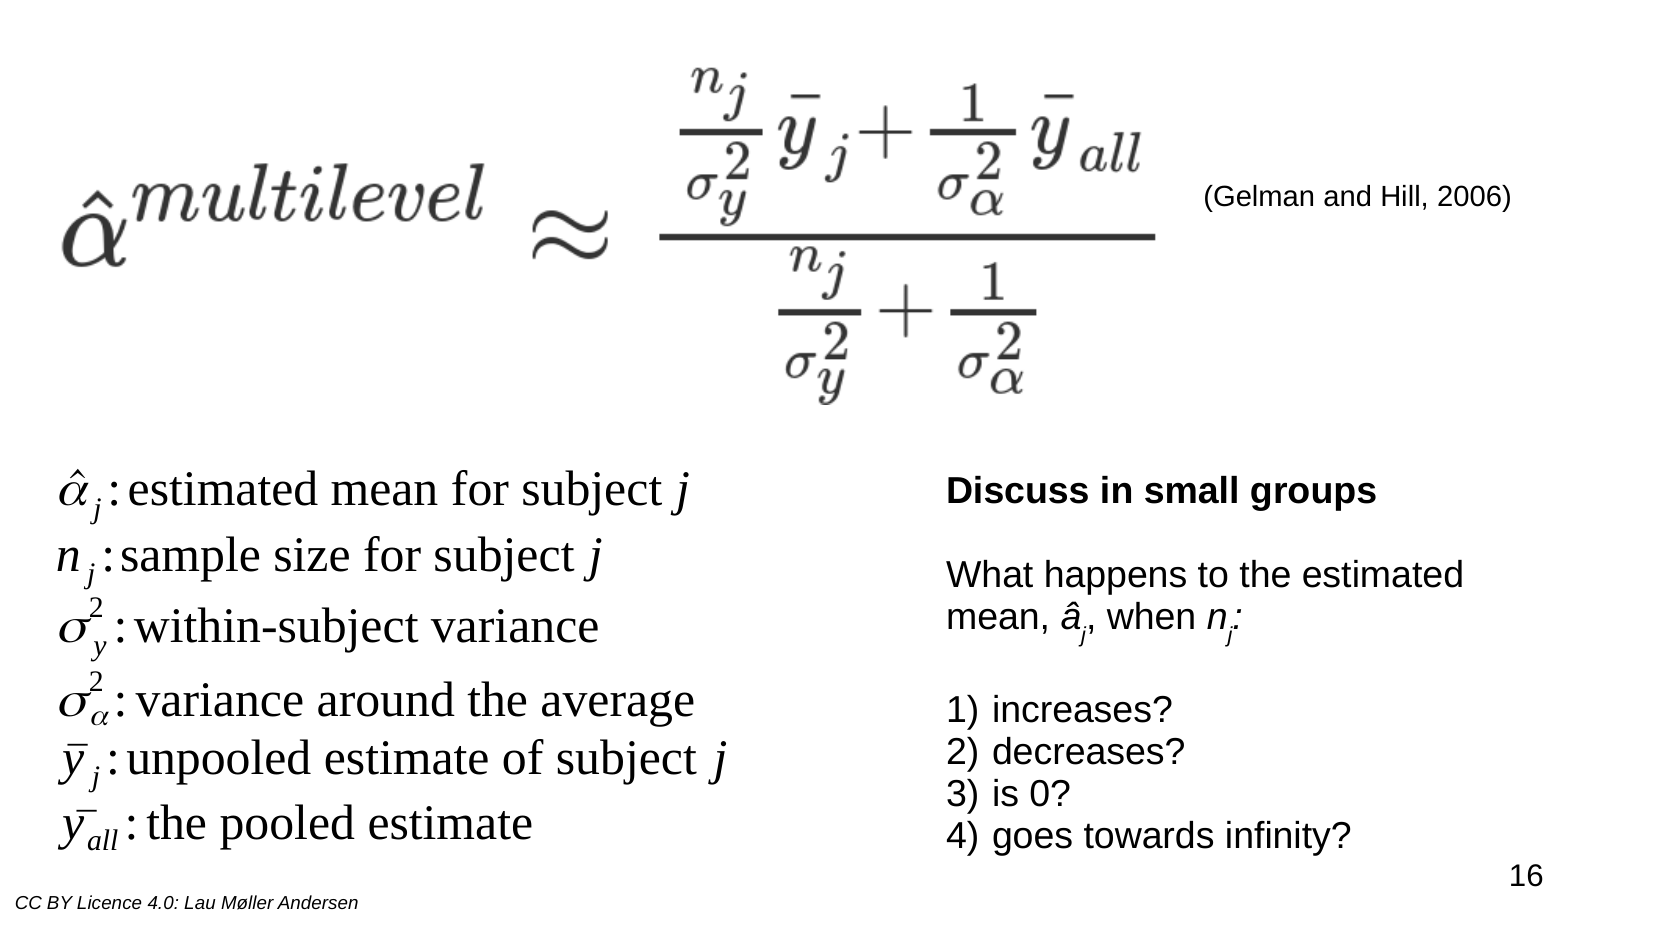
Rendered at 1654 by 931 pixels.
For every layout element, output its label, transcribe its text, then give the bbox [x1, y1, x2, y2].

picture [59, 65, 1168, 405]
chart [49, 461, 735, 858]
text_box <nummer> [1494, 850, 1654, 921]
text_box CC BY Licence 4.0: Lau Møller Andersen [0, 885, 388, 921]
text_box Discuss in small groups What happens to the estimated mean, âj, when nj: increases? decreases? is 0? goes towards infinity? [931, 462, 1514, 865]
text_box (Gelman and Hill, 2006) [1188, 172, 1592, 253]
